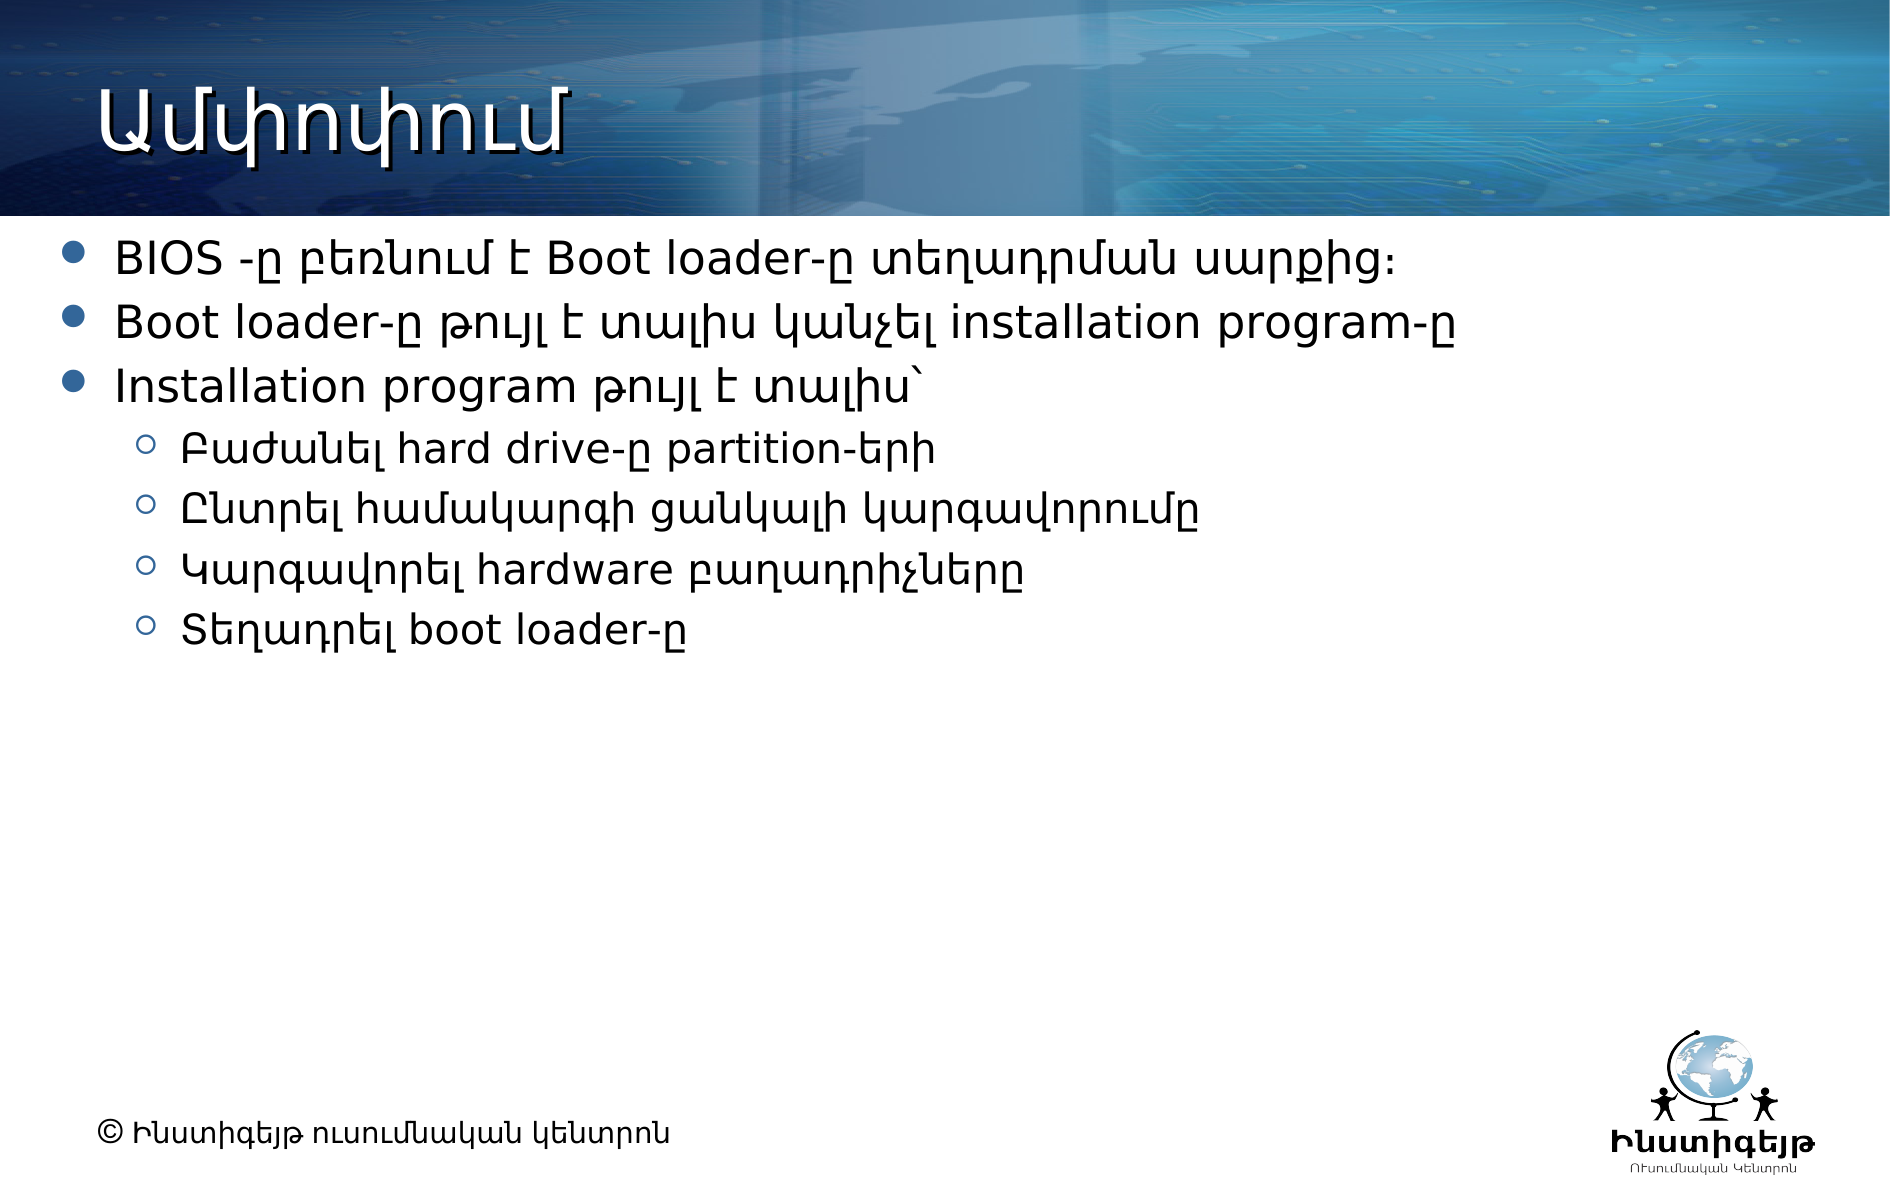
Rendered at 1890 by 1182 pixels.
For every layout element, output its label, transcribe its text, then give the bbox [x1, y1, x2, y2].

picture [0, 0, 1890, 216]
picture [1612, 1030, 1815, 1175]
list BIOS -ը բեռնում է Boot loader-ը տեղադրման սարքից։ Boot loader-ը թույլ է տալիս կանչել installation program-ը Installation program թույլ է տալիս՝ Բաժանել hard drive-ը partition-երի Ընտրել համակարգի ցանկալի կարգավորումը Կարգավորել hardware բաղադրիչները Տեղադրել boot loader-ը [59, 236, 1831, 922]
title Ամփոփում [94, 47, 1793, 217]
